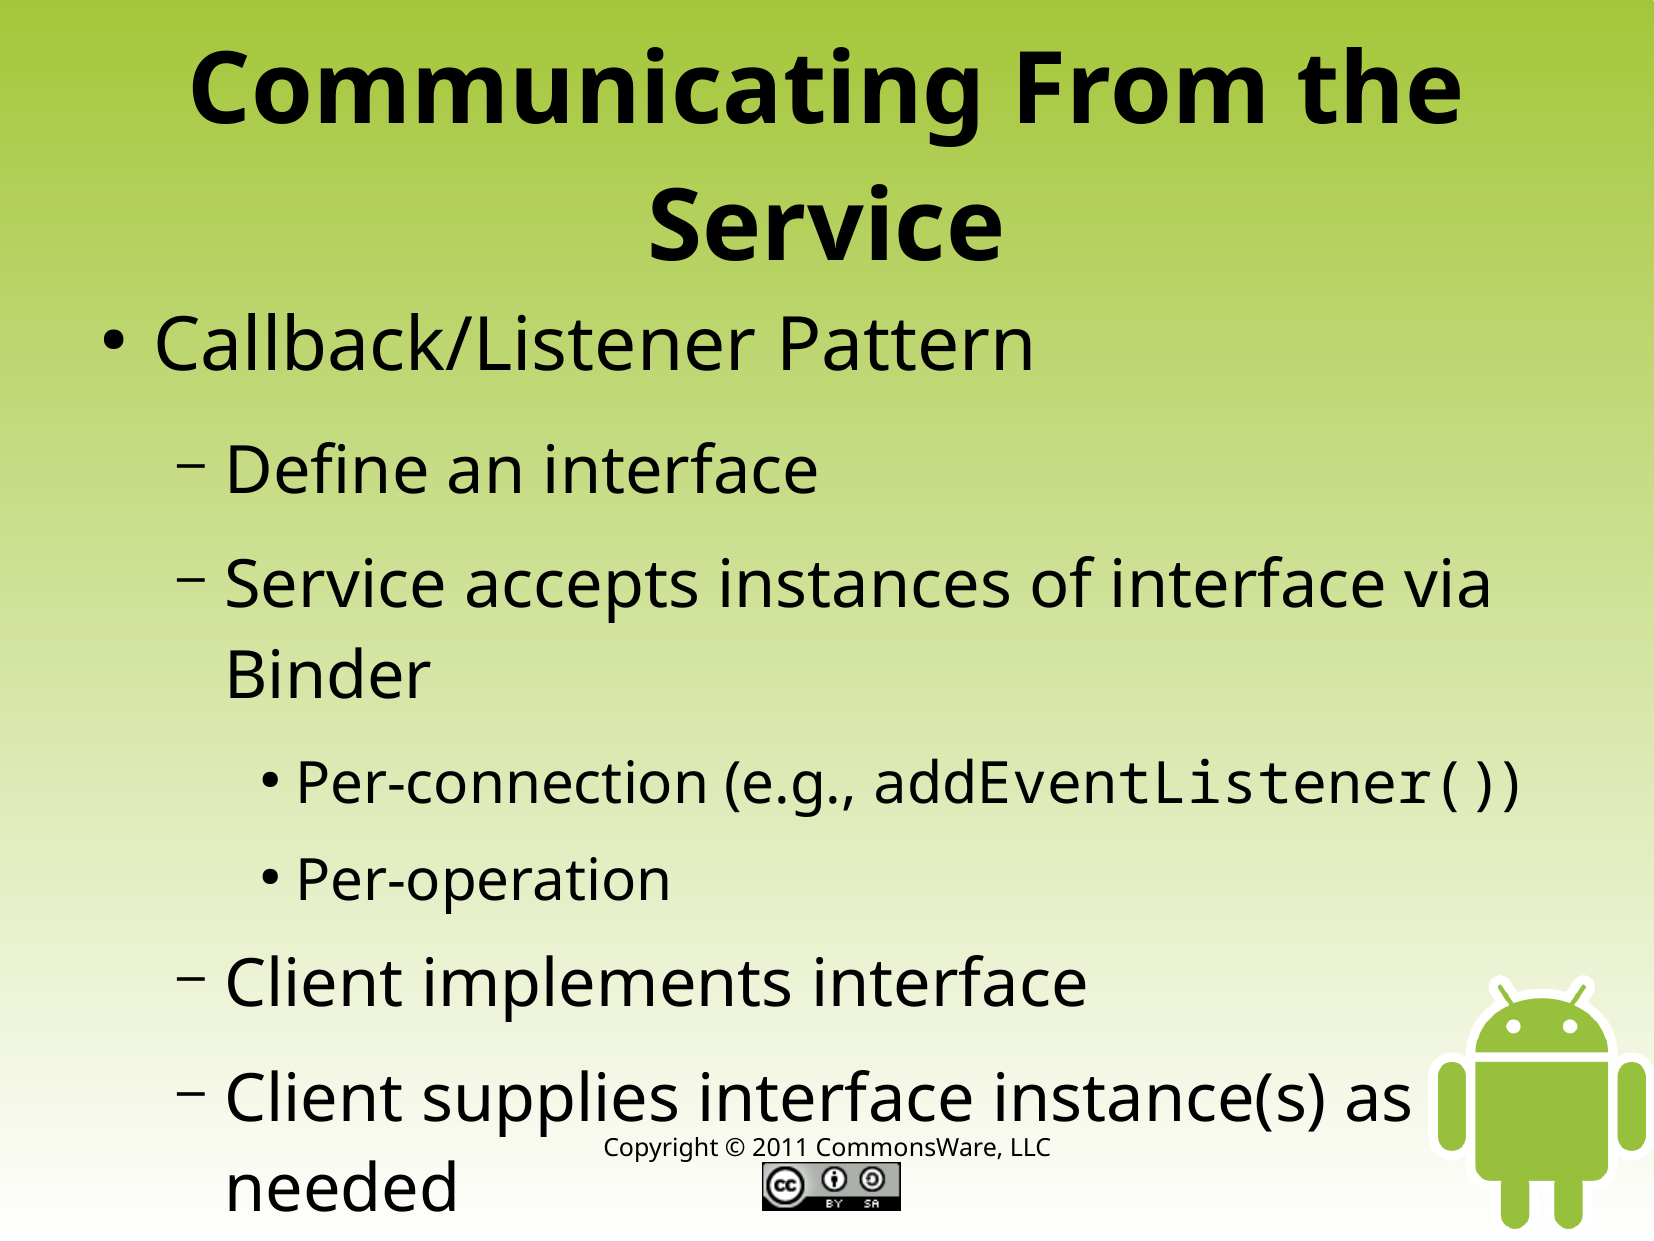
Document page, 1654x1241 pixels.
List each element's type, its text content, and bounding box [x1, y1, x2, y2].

picture [1428, 975, 1654, 1238]
picture [762, 1162, 901, 1211]
title Communicating From the Service [82, 49, 1571, 257]
list Callback/Listener Pattern Define an interface Service accepts instances of interface via Binder Per-connection (e.g., addEventListener()) Per-operation Client implements interface Client supplies interface instance(s) as needed Client uses results [82, 290, 1571, 1109]
